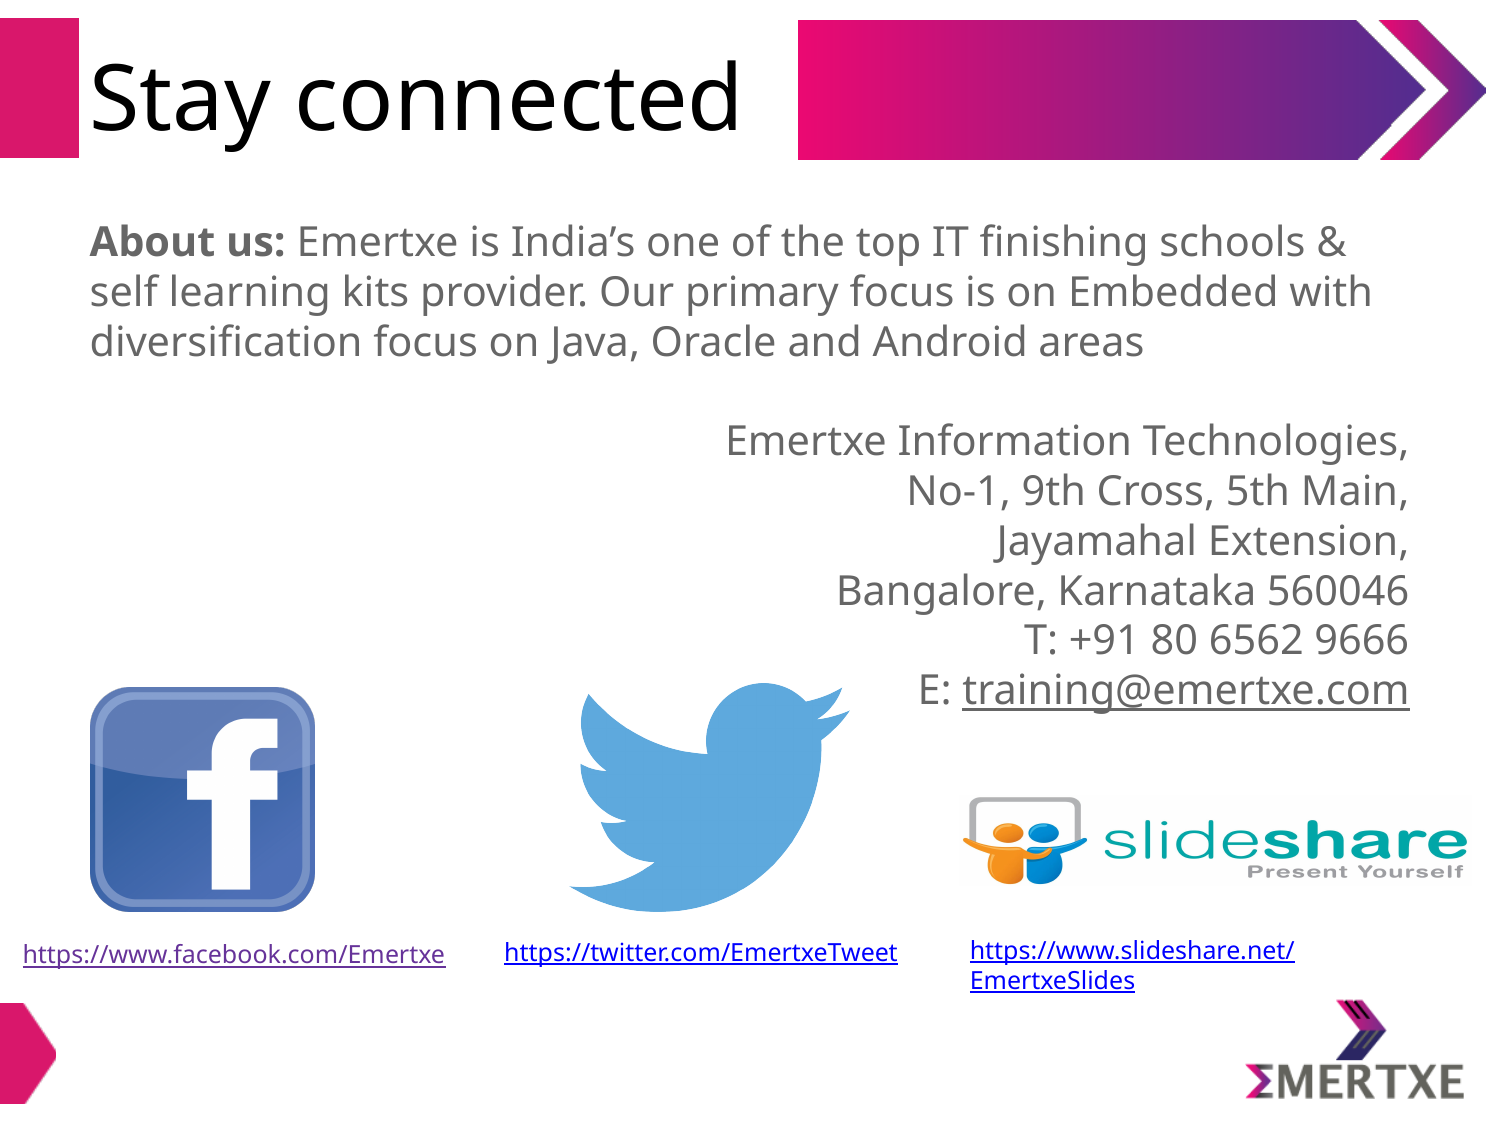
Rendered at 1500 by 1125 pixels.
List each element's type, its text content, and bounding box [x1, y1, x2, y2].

text_box https://www.facebook.com/Emertxe [7, 931, 468, 976]
picture [959, 795, 1472, 886]
text_box About us: Emertxe is India’s one of the top IT finishing schools & self learning kits provider. Our primary focus is on Embedded with diversification focus on Java, Oracle and Android areas Emertxe Information Technologies, No-1, 9th Cross, 5th Main, Jayamahal Extension, Bangalore, Karnataka 560046 T: +91 80 6562 9666 E: training@emertxe.com [74, 207, 1425, 656]
picture [90, 687, 315, 912]
text_box https://www.slideshare.net/EmertxeSlides [954, 926, 1472, 1002]
picture [1425, 20, 1486, 160]
text_box https://twitter.com/EmertxeTweet [489, 928, 933, 974]
picture [1245, 1002, 1465, 1099]
picture [569, 683, 850, 912]
text_box Stay connected [74, 0, 1425, 188]
